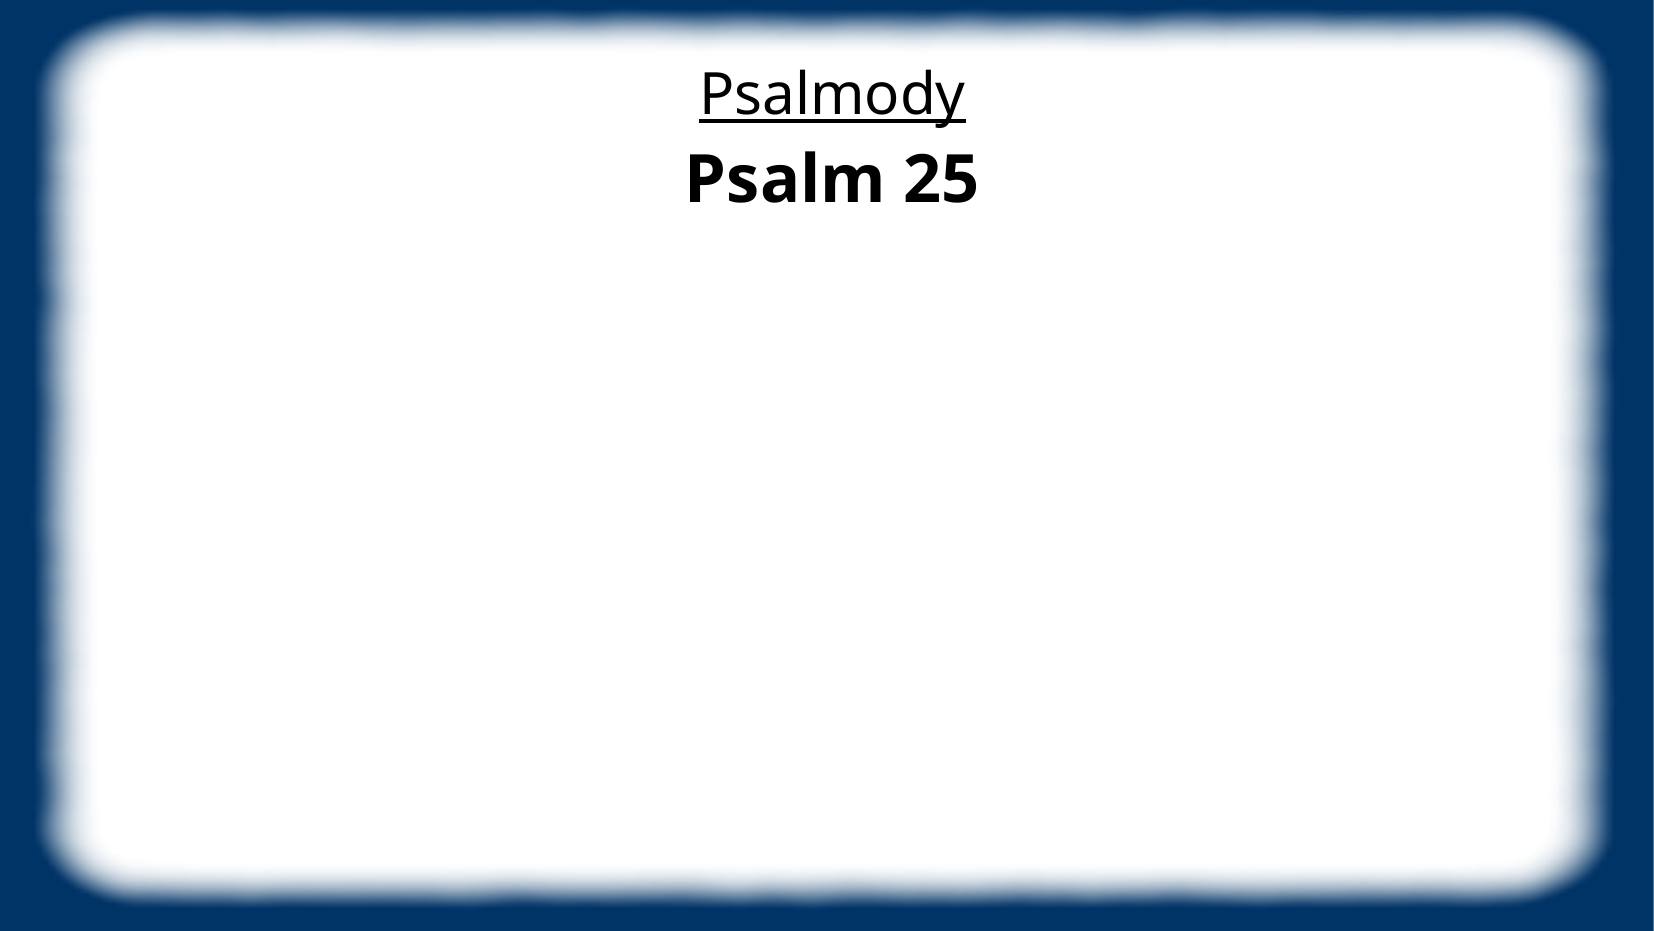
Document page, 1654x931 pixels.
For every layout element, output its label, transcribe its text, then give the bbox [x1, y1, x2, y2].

text_box Psalmody Psalm 25 [75, 45, 1591, 226]
picture [0, 0, 1654, 931]
